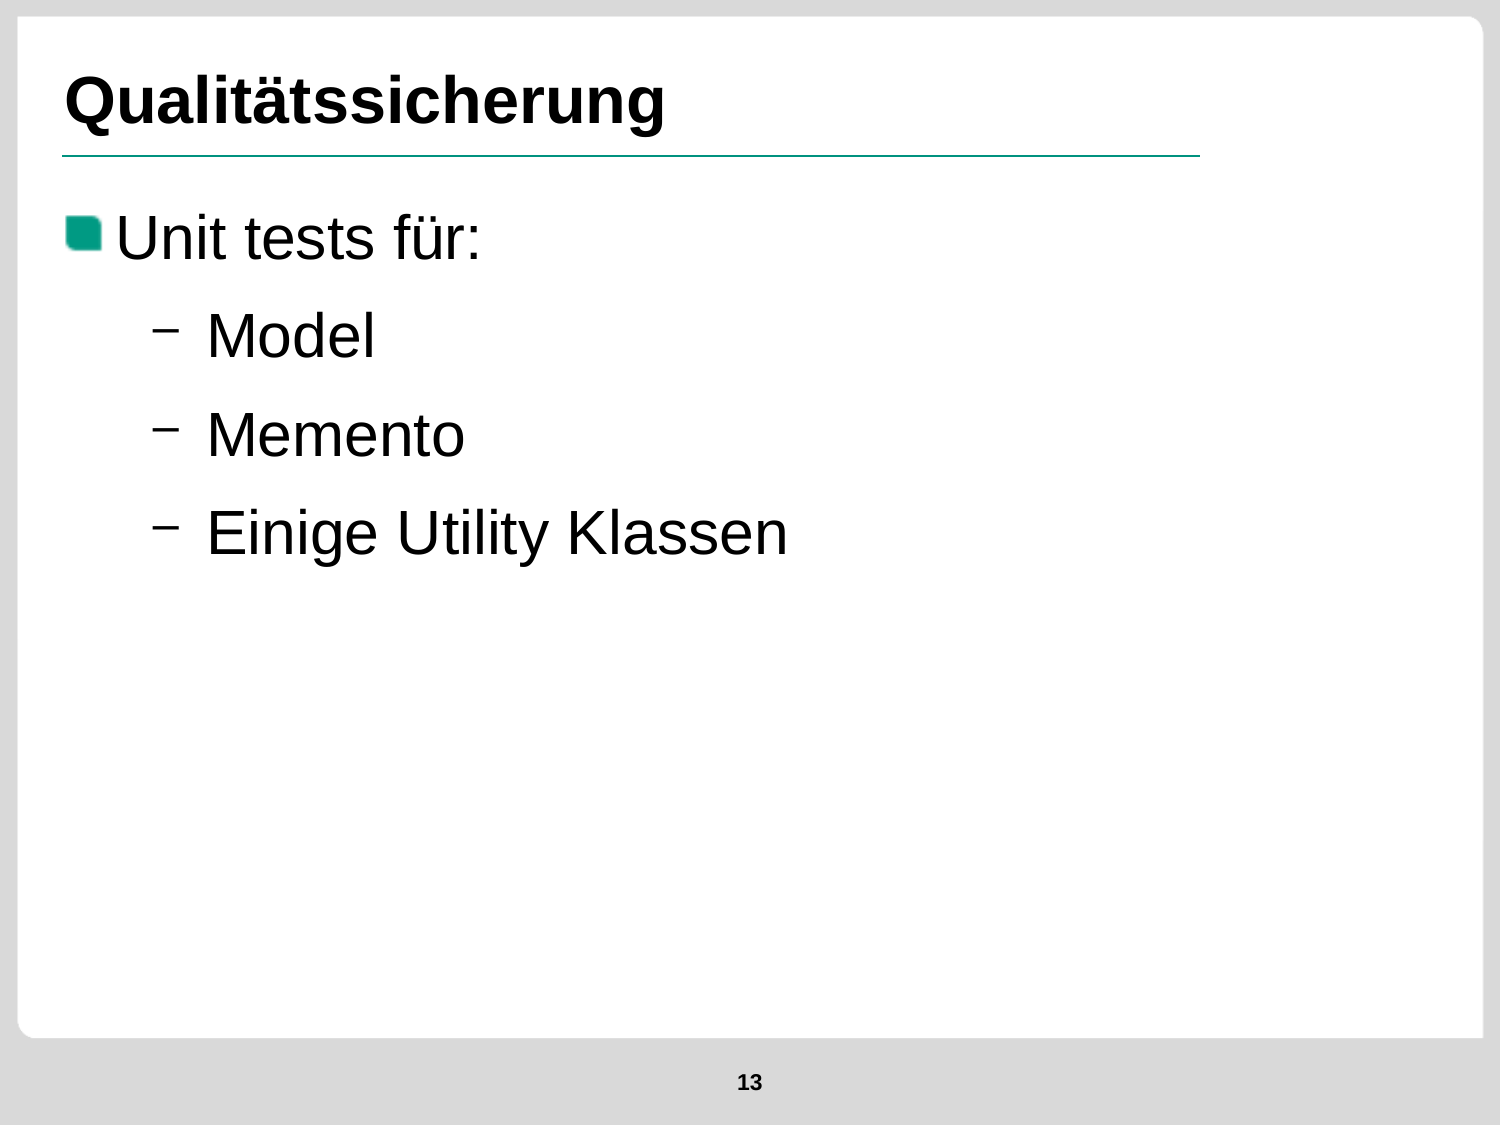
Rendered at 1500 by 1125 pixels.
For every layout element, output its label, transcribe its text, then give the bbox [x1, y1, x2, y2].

picture [0, 0, 1500, 1125]
list Unit tests für: Model Memento Einige Utility Klassen [64, 196, 1471, 1000]
title Qualitätssicherung [64, 54, 1114, 147]
